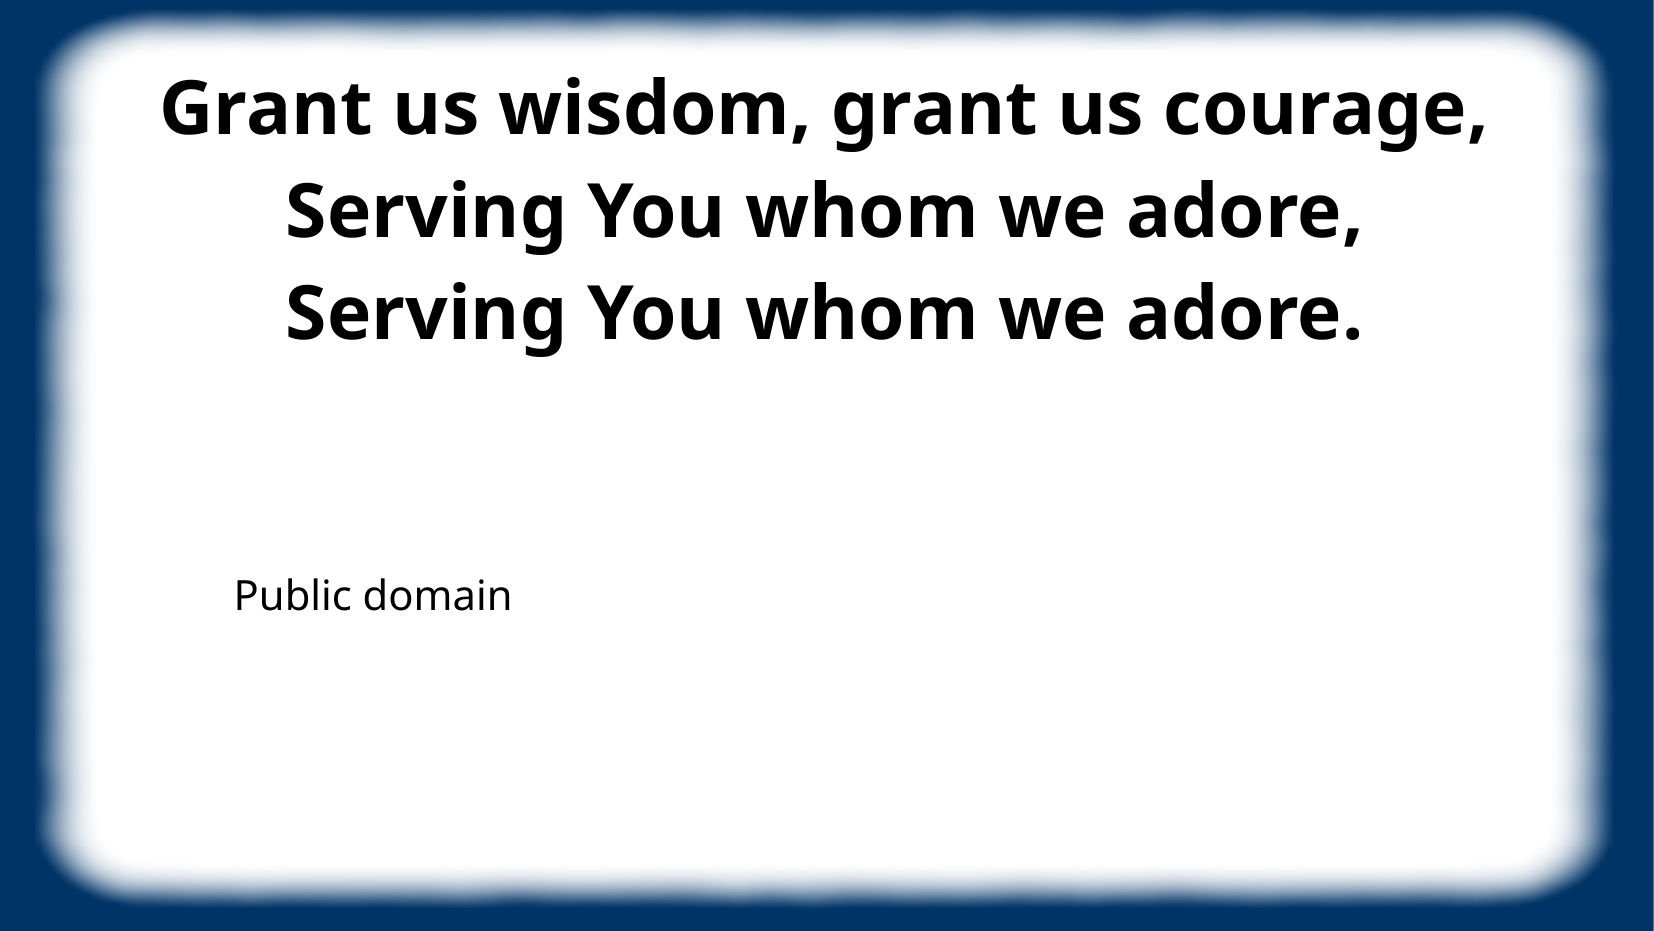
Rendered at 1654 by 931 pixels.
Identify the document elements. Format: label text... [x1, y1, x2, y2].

picture [0, 0, 1654, 931]
text_box Grant us wisdom, grant us courage, Serving You whom we adore, Serving You whom we adore. Public domain [90, 47, 1561, 617]
